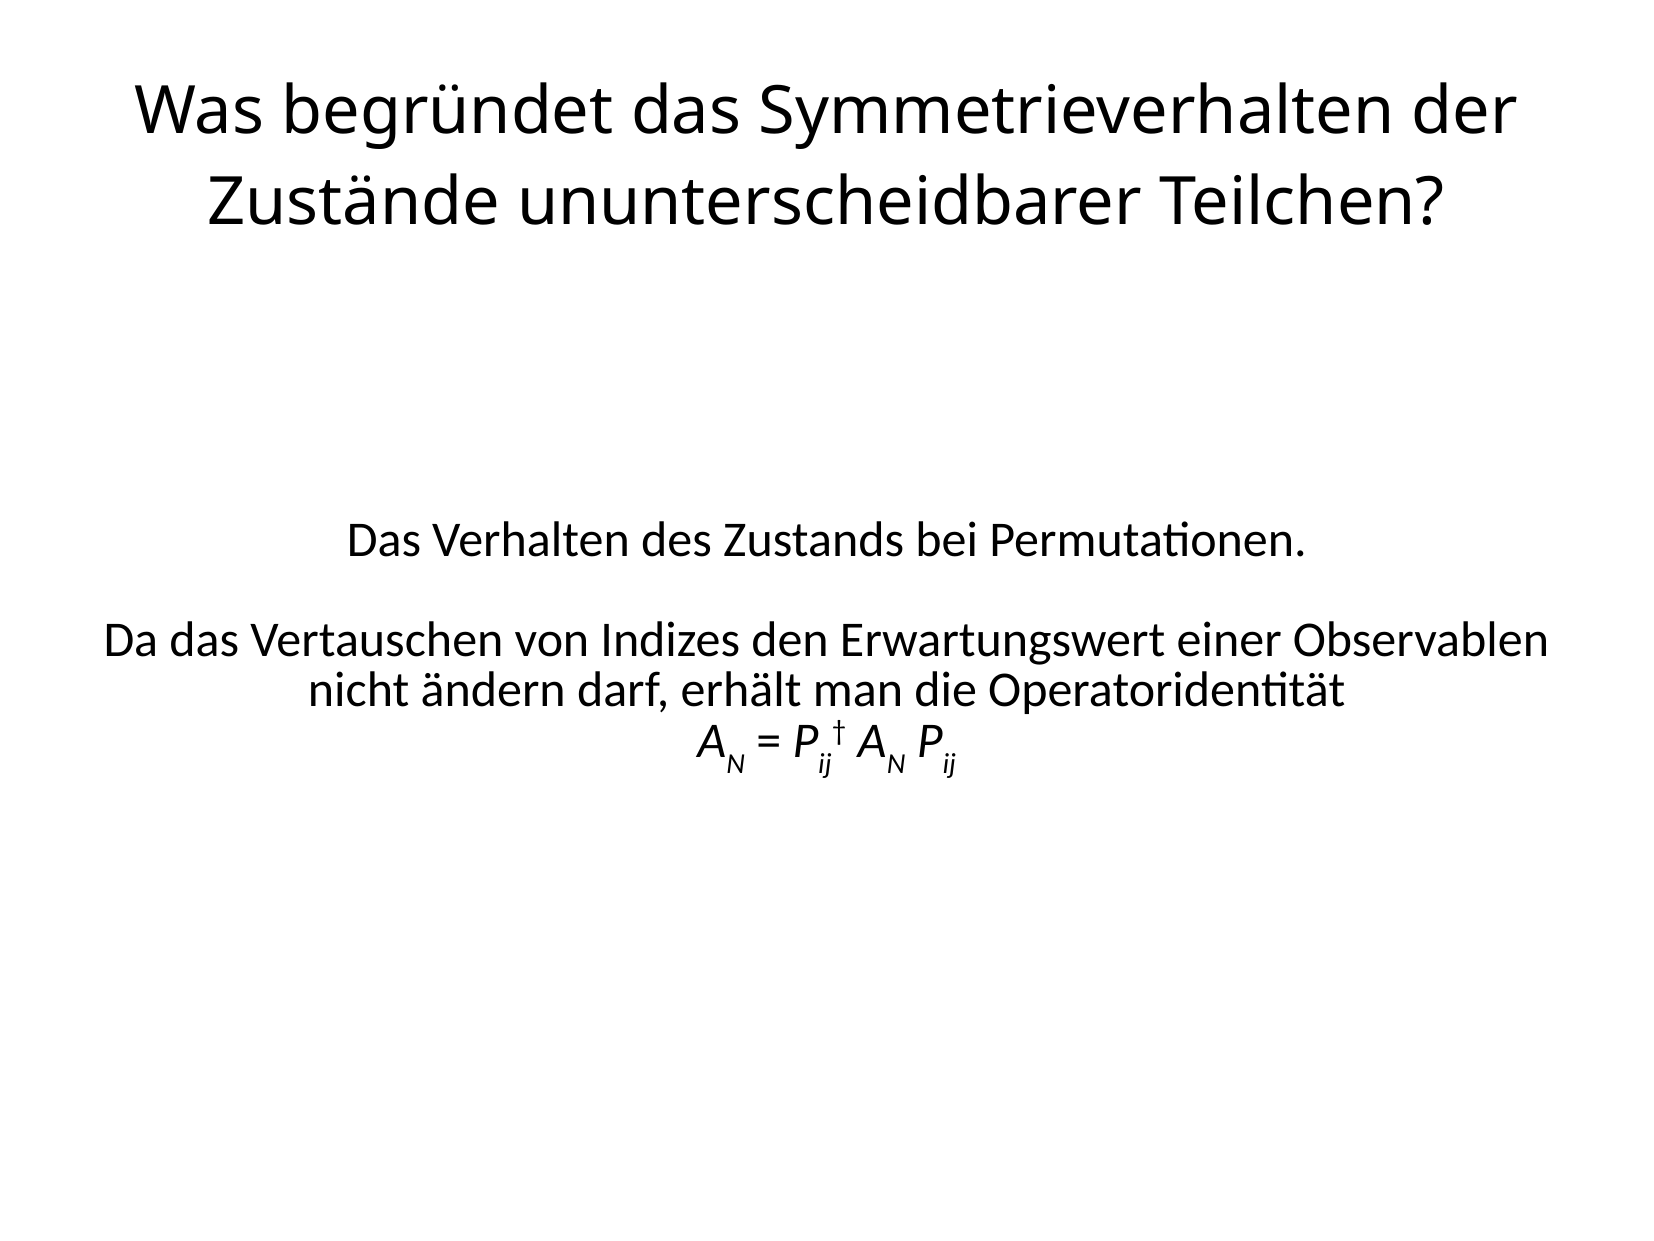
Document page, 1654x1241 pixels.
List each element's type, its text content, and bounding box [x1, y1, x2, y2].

subtitle Das Verhalten des Zustands bei Permutationen. Da das Vertauschen von Indizes den Erwartungswert einer Observablen nicht ändern darf, erhält man die Operatoridentität AN = Pij† AN Pij [82, 290, 1571, 1010]
title Was begründet das Symmetrieverhalten der Zustände ununterscheidbarer Teilchen? [82, 49, 1571, 257]
